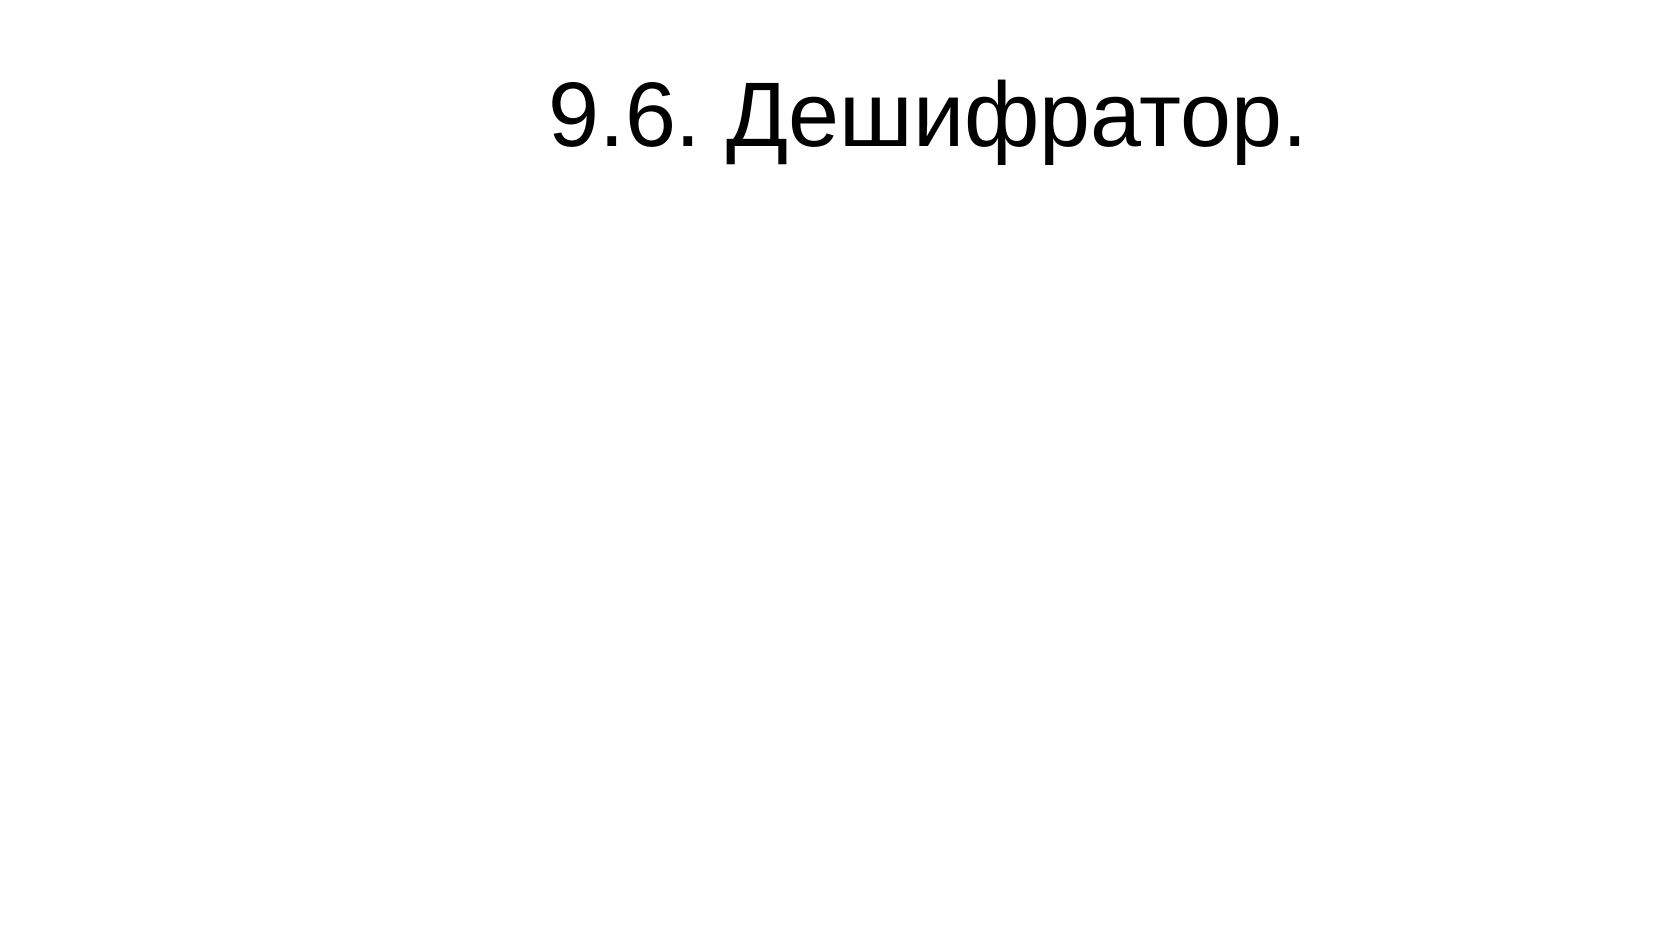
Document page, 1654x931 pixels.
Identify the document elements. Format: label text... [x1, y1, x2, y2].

title 9.6. Дешифратор. [82, 37, 1571, 193]
